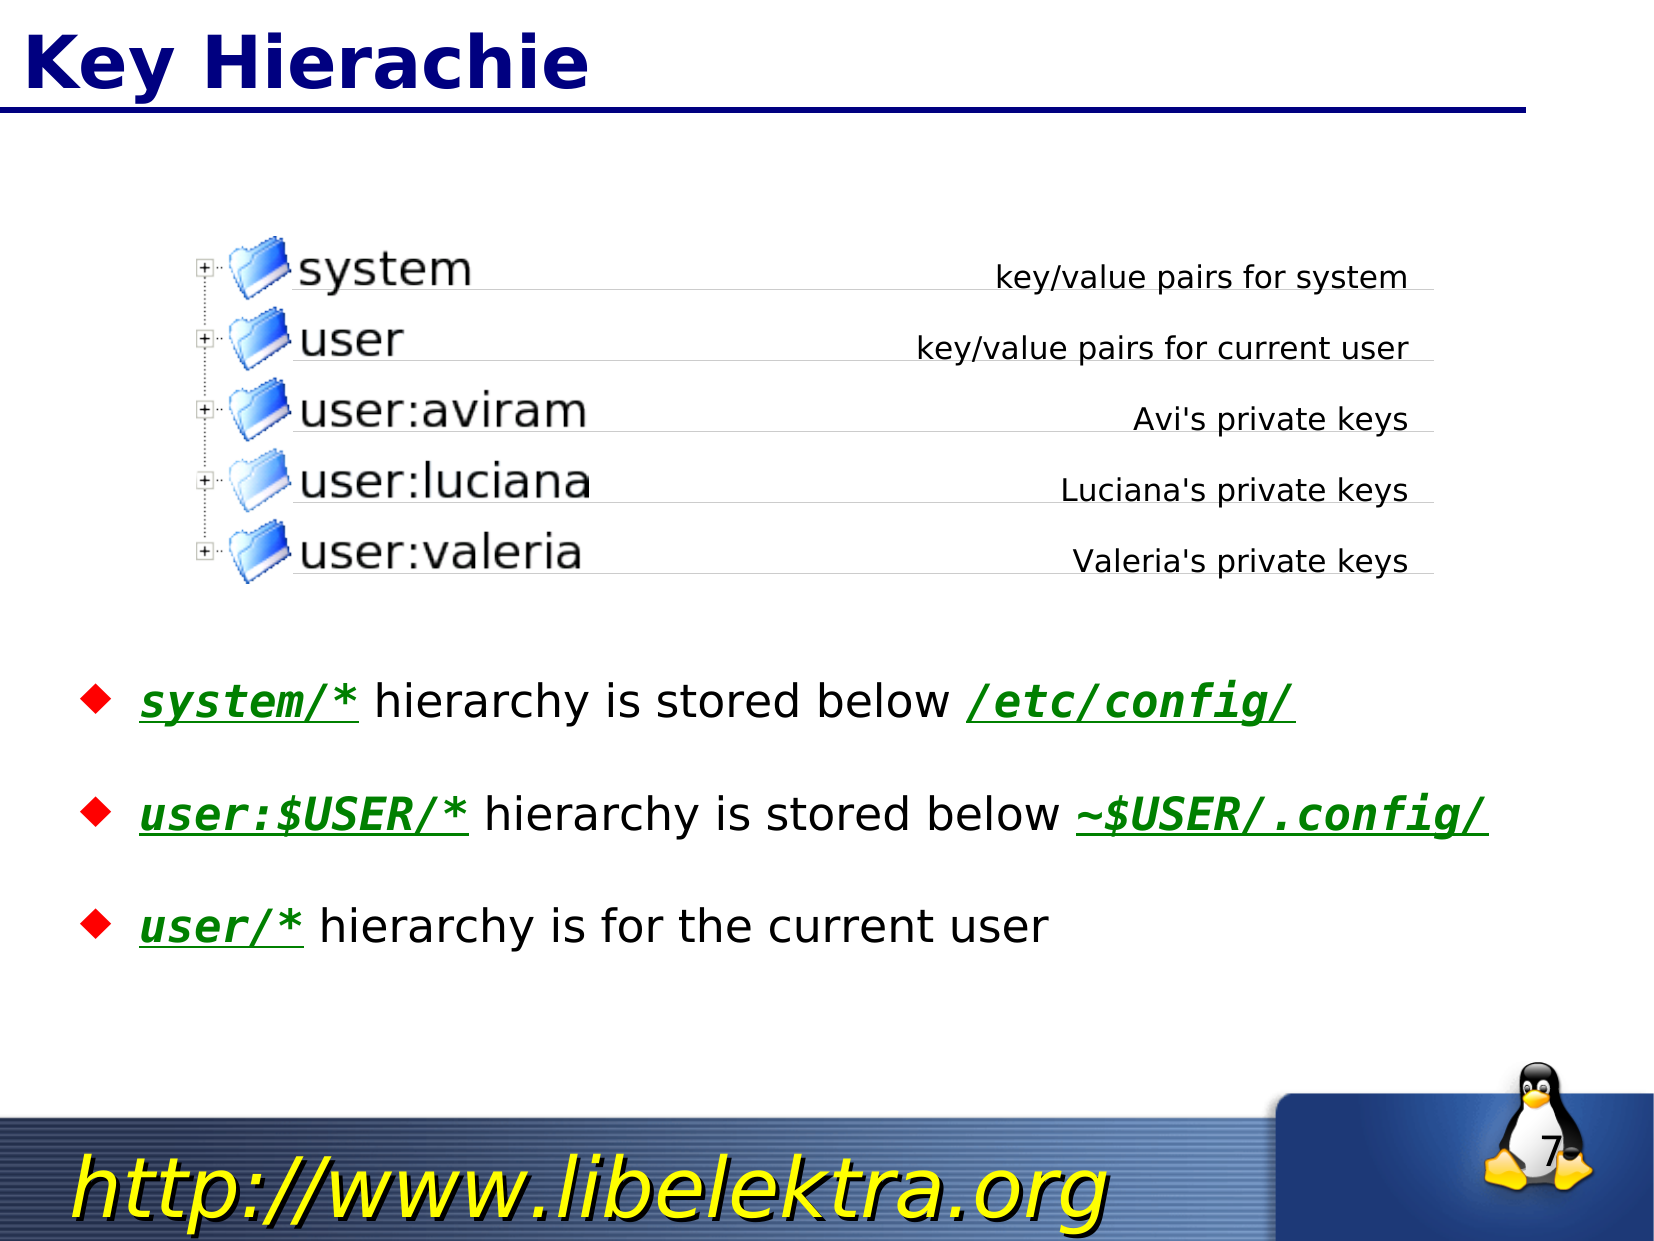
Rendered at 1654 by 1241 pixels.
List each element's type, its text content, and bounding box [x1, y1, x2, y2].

picture [196, 236, 589, 584]
text_box key/value pairs for current user [916, 329, 1410, 367]
text_box Luciana's private keys [1036, 470, 1410, 509]
text_box <Nummer> [1312, 1122, 1566, 1178]
text_box Avi's private keys [1004, 400, 1410, 438]
list system/* hierarchy is stored below /etc/config/ user:$USER/* hierarchy is stored below ~$USER/.config/ user/* hierarchy is for the current user [65, 663, 1568, 1077]
text_box key/value pairs for system [994, 258, 1410, 296]
text_box Valeria's private keys [967, 541, 1410, 580]
text_box Key Hierachie [22, 14, 1611, 111]
picture [0, 1061, 1654, 1241]
